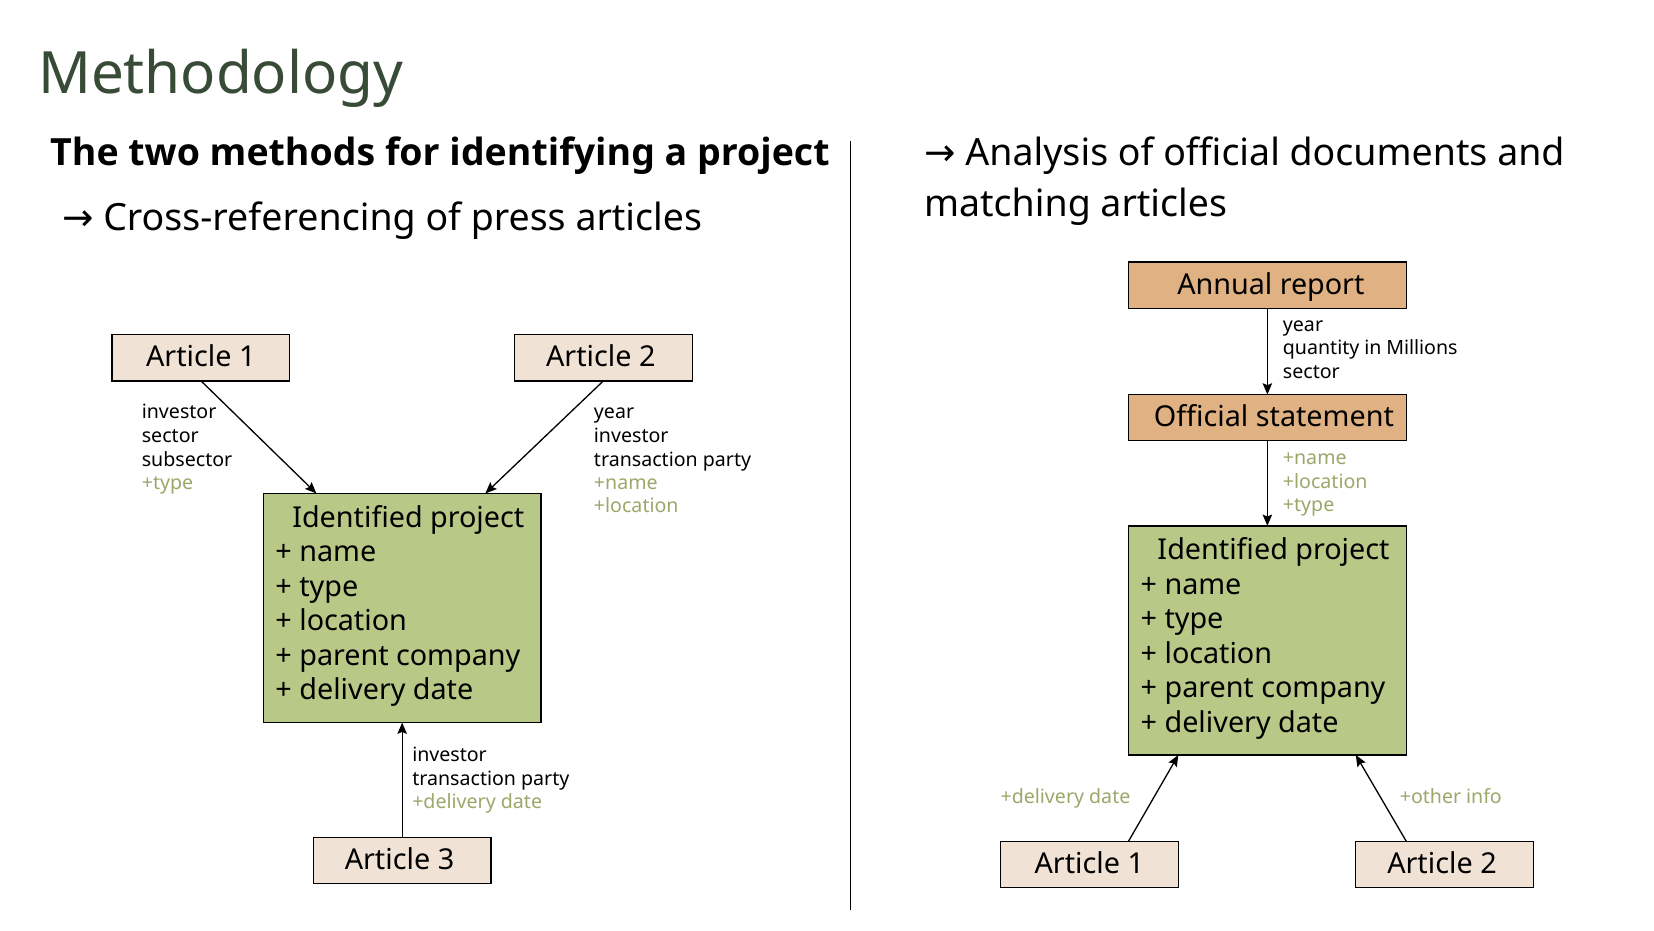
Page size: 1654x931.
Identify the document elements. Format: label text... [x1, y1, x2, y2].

text_box → Analysis of official documents and matching articles [909, 118, 1619, 233]
text_box Methodology [23, 23, 1099, 99]
text_box The two methods for identifying a project [35, 118, 909, 171]
picture [0, 171, 1654, 931]
text_box → Cross-referencing of press articles [47, 182, 756, 248]
